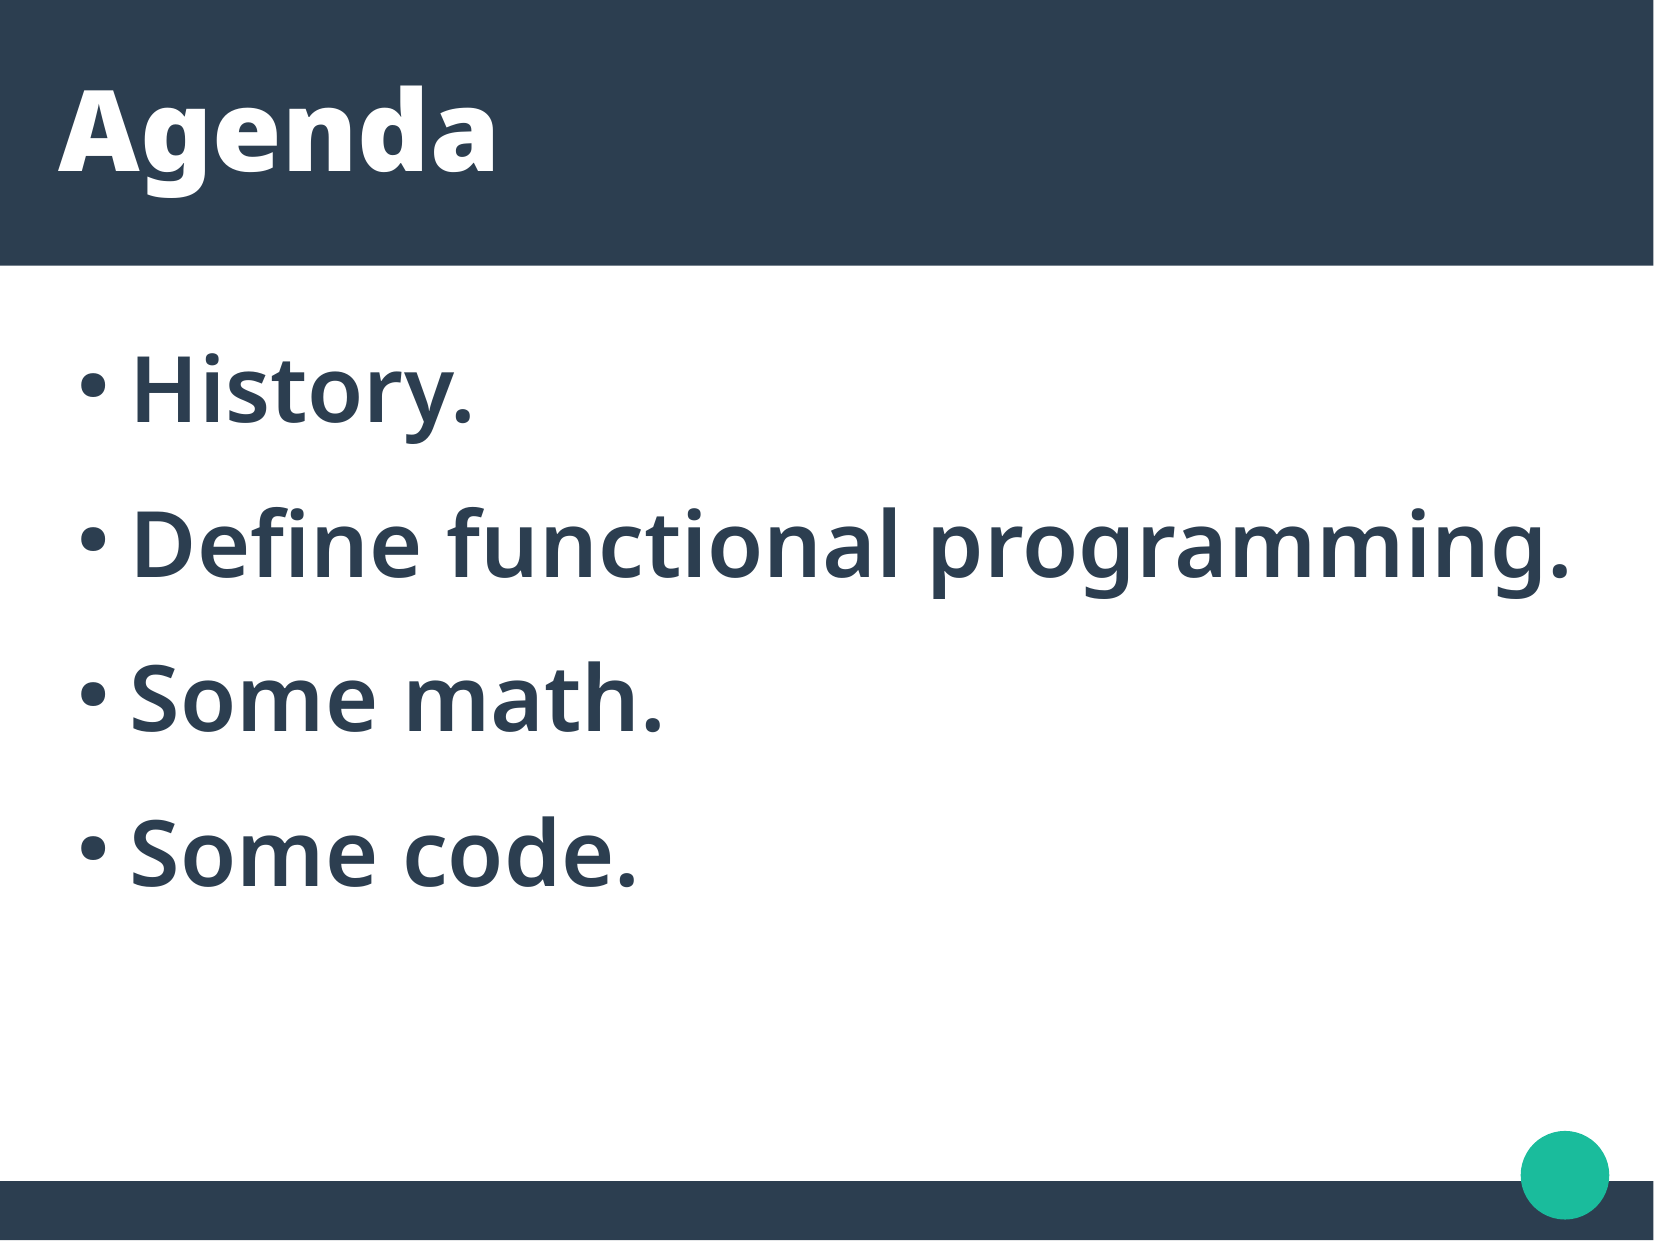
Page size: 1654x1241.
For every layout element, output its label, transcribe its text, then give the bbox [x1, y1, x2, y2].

list History. Define functional programming. Some math. Some code. [59, 324, 1595, 1152]
title Agenda [59, 49, 1595, 207]
